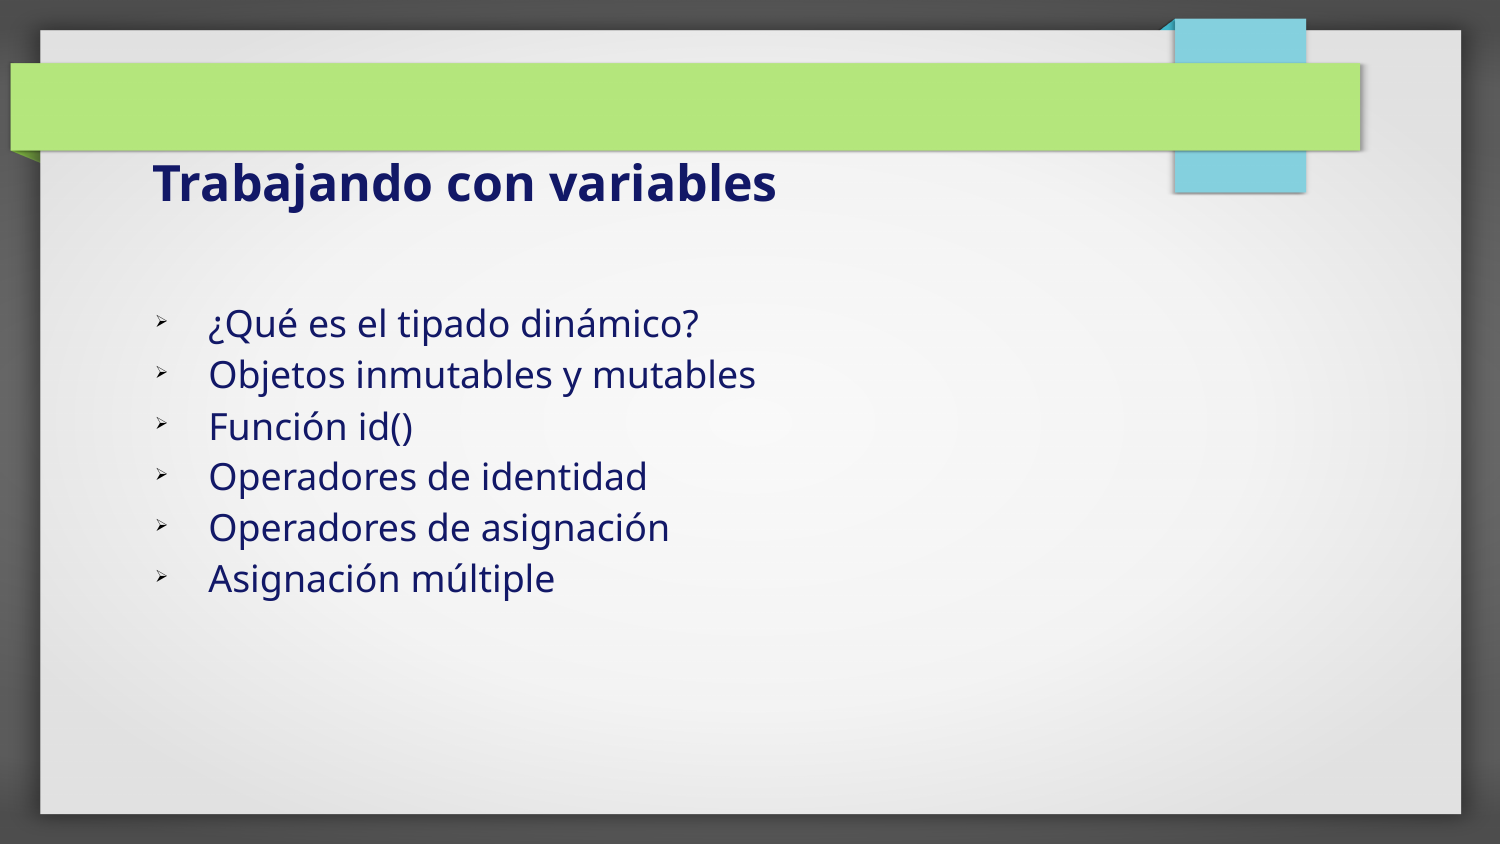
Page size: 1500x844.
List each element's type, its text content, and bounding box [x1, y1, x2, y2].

list ¿Qué es el tipado dinámico? Objetos inmutables y mutables Función id() Operadores de identidad Operadores de asignación Asignación múltiple [137, 246, 1099, 844]
picture [0, 0, 1500, 844]
title Trabajando con variables [137, 146, 1011, 227]
